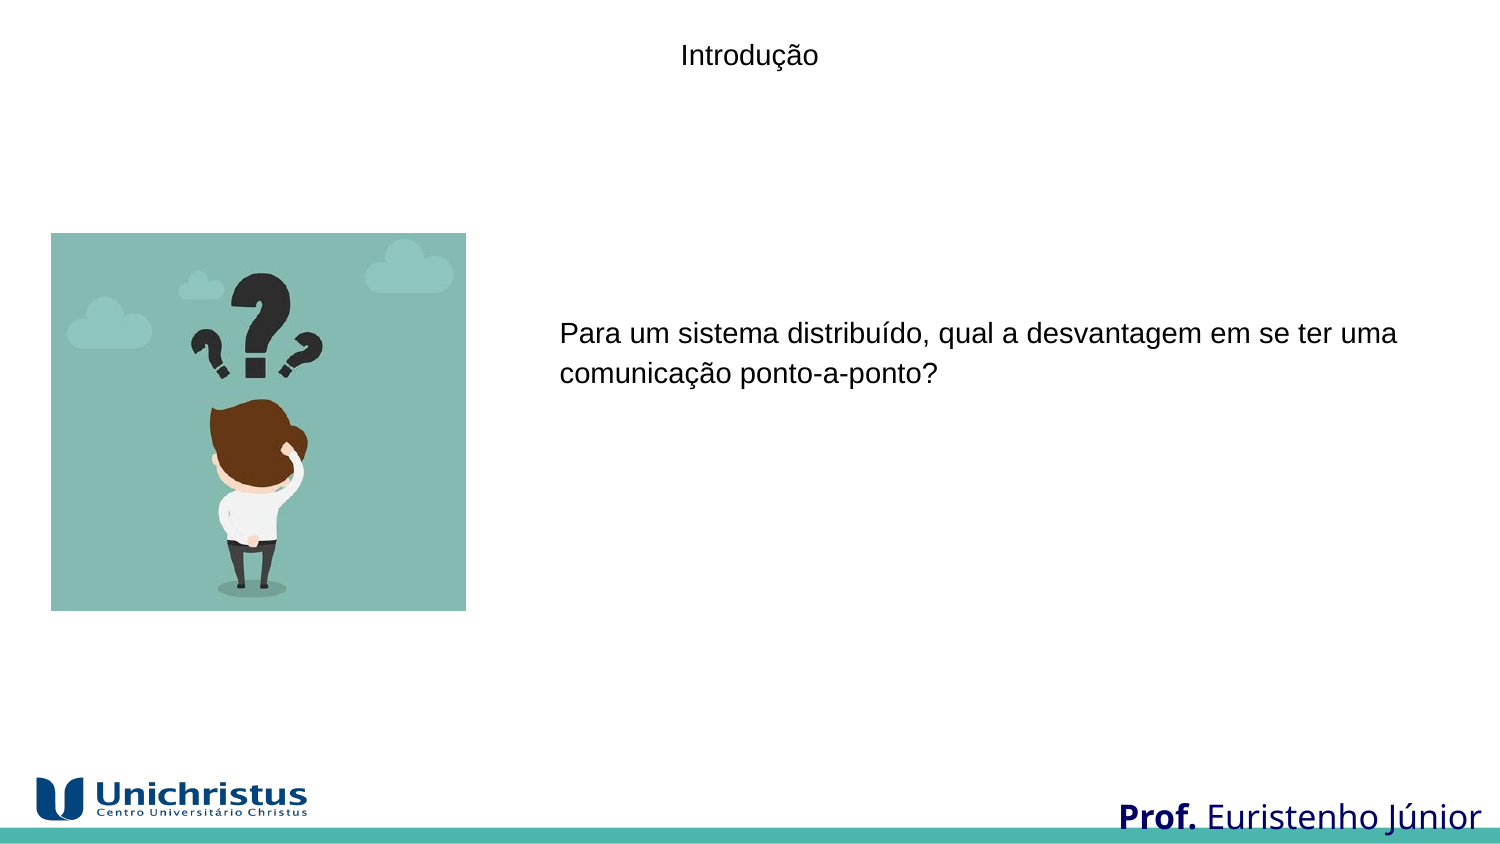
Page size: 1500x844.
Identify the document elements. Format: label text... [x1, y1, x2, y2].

picture [32, 775, 311, 822]
list Para um sistema distribuído, qual a desvantagem em se ter uma comunicação ponto-a-ponto? [544, 152, 1449, 750]
title Introdução [51, 20, 1449, 137]
picture [51, 233, 466, 611]
